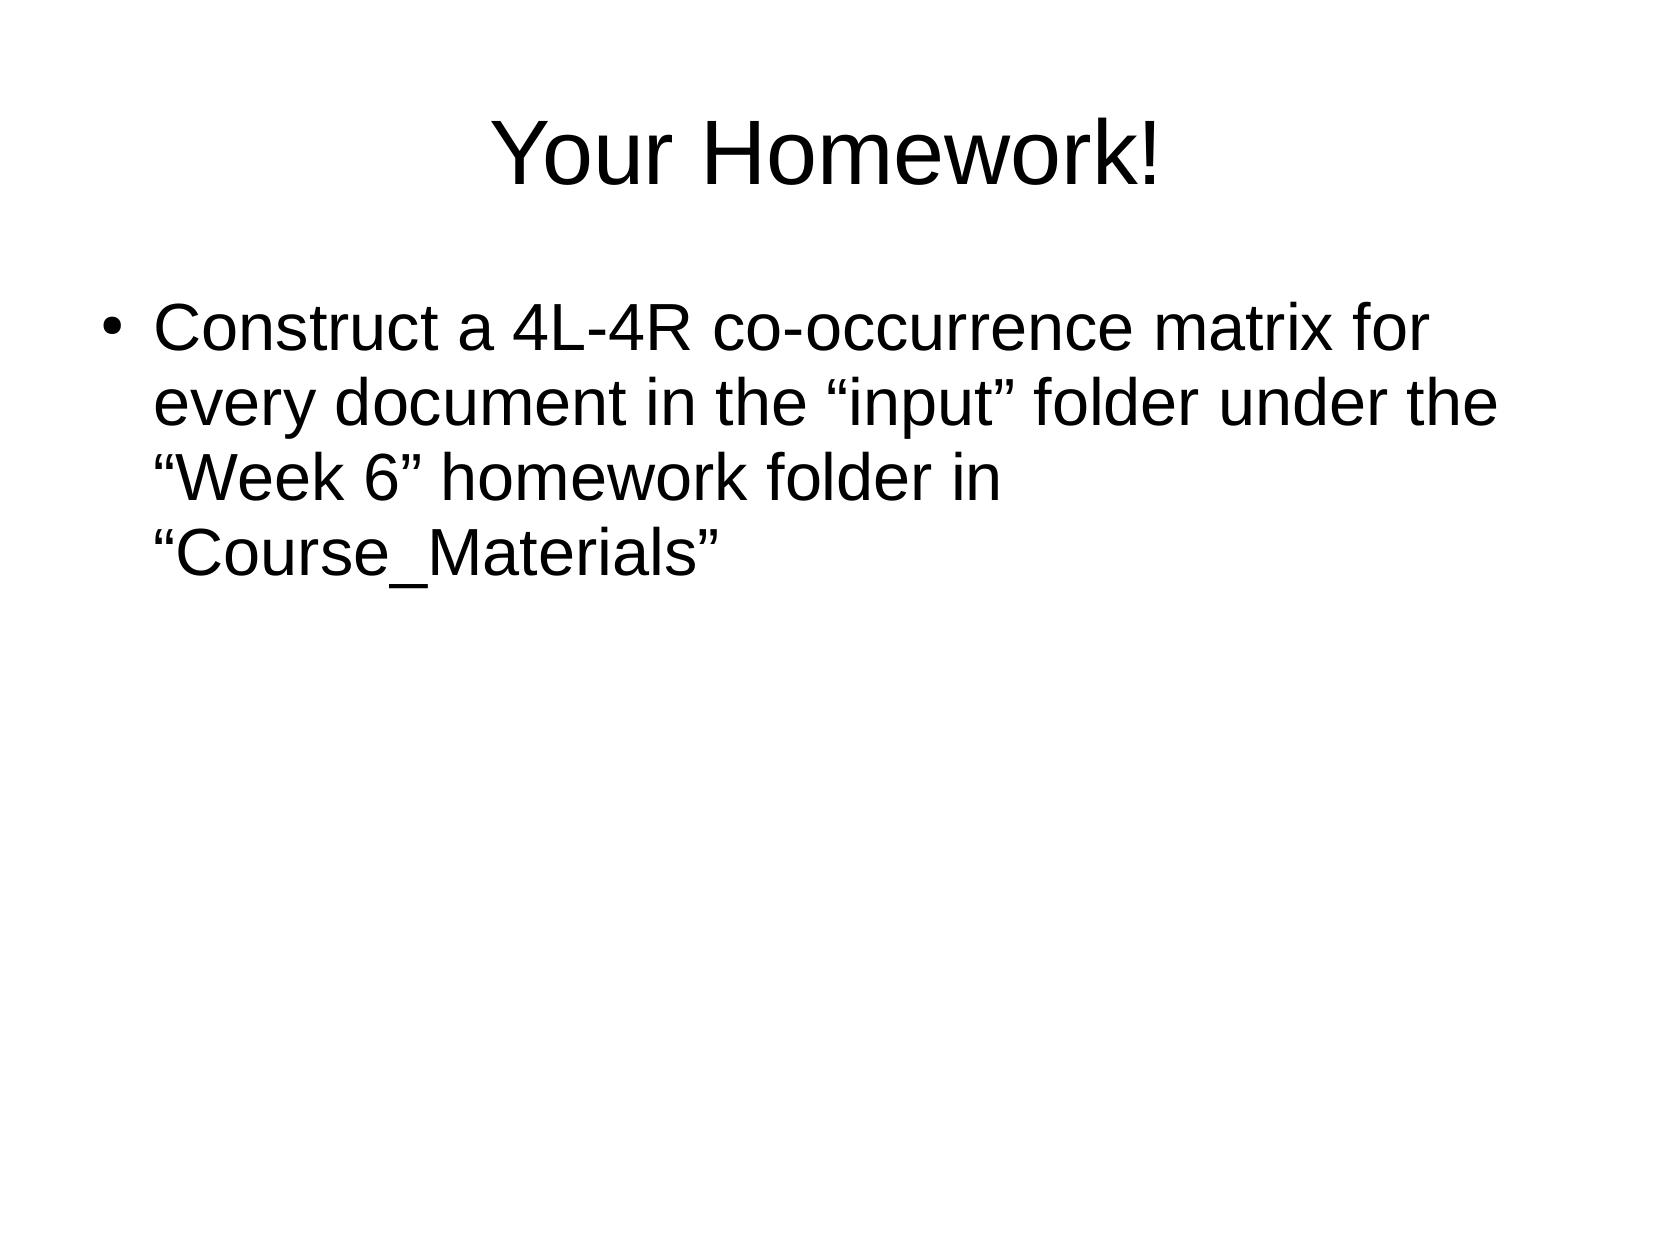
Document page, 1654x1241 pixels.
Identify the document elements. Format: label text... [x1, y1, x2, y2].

list Construct a 4L-4R co-occurrence matrix for every document in the “input” folder under the “Week 6” homework folder in “Course_Materials” [82, 290, 1571, 1010]
title Your Homework! [82, 49, 1571, 257]
